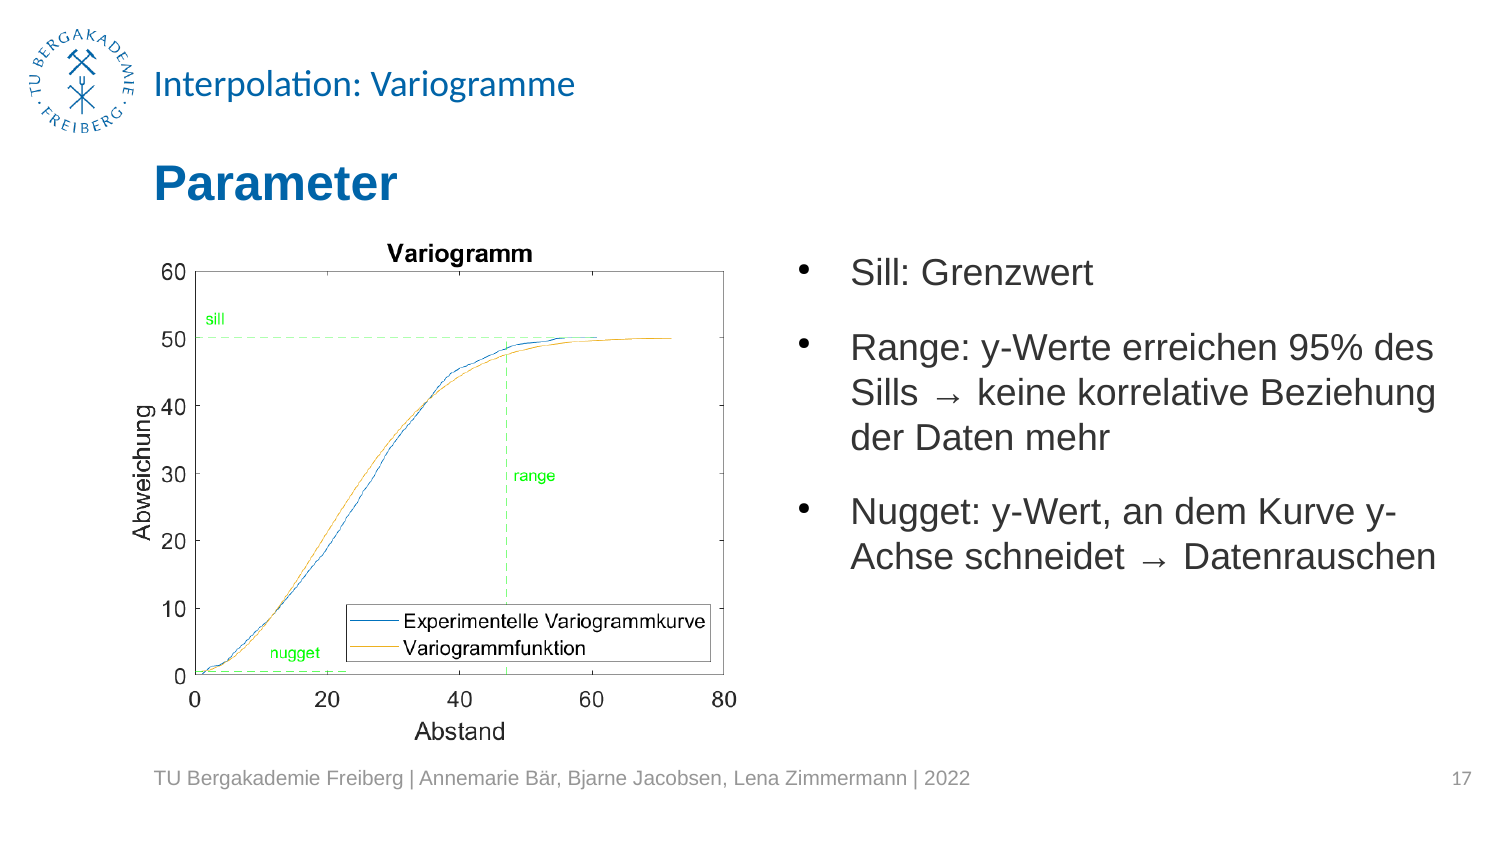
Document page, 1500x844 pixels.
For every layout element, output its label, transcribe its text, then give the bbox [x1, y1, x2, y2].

picture [29, 29, 134, 133]
list Parameter [153, 150, 1353, 221]
slide_number <Foliennummer> [1352, 764, 1473, 825]
title Interpolation: Variogramme [153, 29, 1353, 133]
list Sill: Grenzwert Range: y-Werte erreichen 95% des Sills → keine korrelative Beziehung der Daten mehr Nugget: y-Wert, an dem Kurve y-Achse schneidet → Datenrauschen [789, 248, 1441, 689]
picture [106, 232, 789, 745]
footer TU Bergakademie Freiberg | Annemarie Bär, Bjarne Jacobsen, Lena Zimmermann | 2022 [153, 764, 1353, 824]
